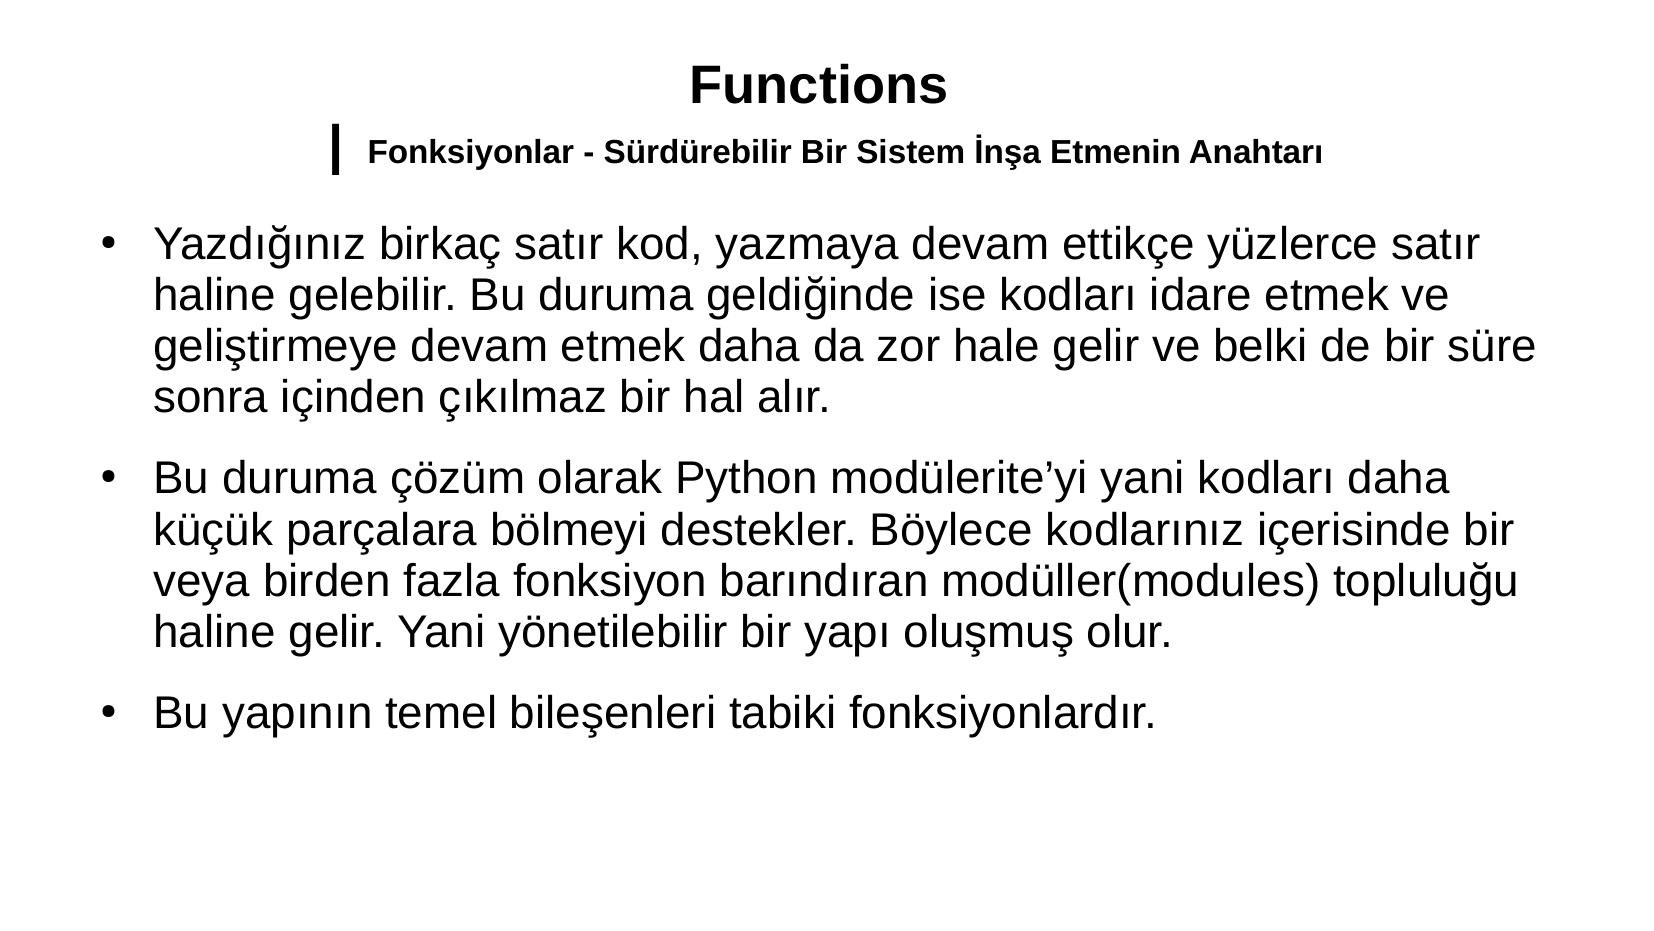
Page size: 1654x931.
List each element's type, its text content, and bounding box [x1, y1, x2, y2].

list Yazdığınız birkaç satır kod, yazmaya devam ettikçe yüzlerce satır haline gelebilir. Bu duruma geldiğinde ise kodları idare etmek ve geliştirmeye devam etmek daha da zor hale gelir ve belki de bir süre sonra içinden çıkılmaz bir hal alır. Bu duruma çözüm olarak Python modülerite’yi yani kodları daha küçük parçalara bölmeyi destekler. Böylece kodlarınız içerisinde bir veya birden fazla fonksiyon barındıran modüller(modules) topluluğu haline gelir. Yani yönetilebilir bir yapı oluşmuş olur. Bu yapının temel bileşenleri tabiki fonksiyonlardır. [82, 217, 1571, 758]
title Functions | Fonksiyonlar - Sürdürebilir Bir Sistem İnşa Etmenin Anahtarı [82, 37, 1571, 193]
